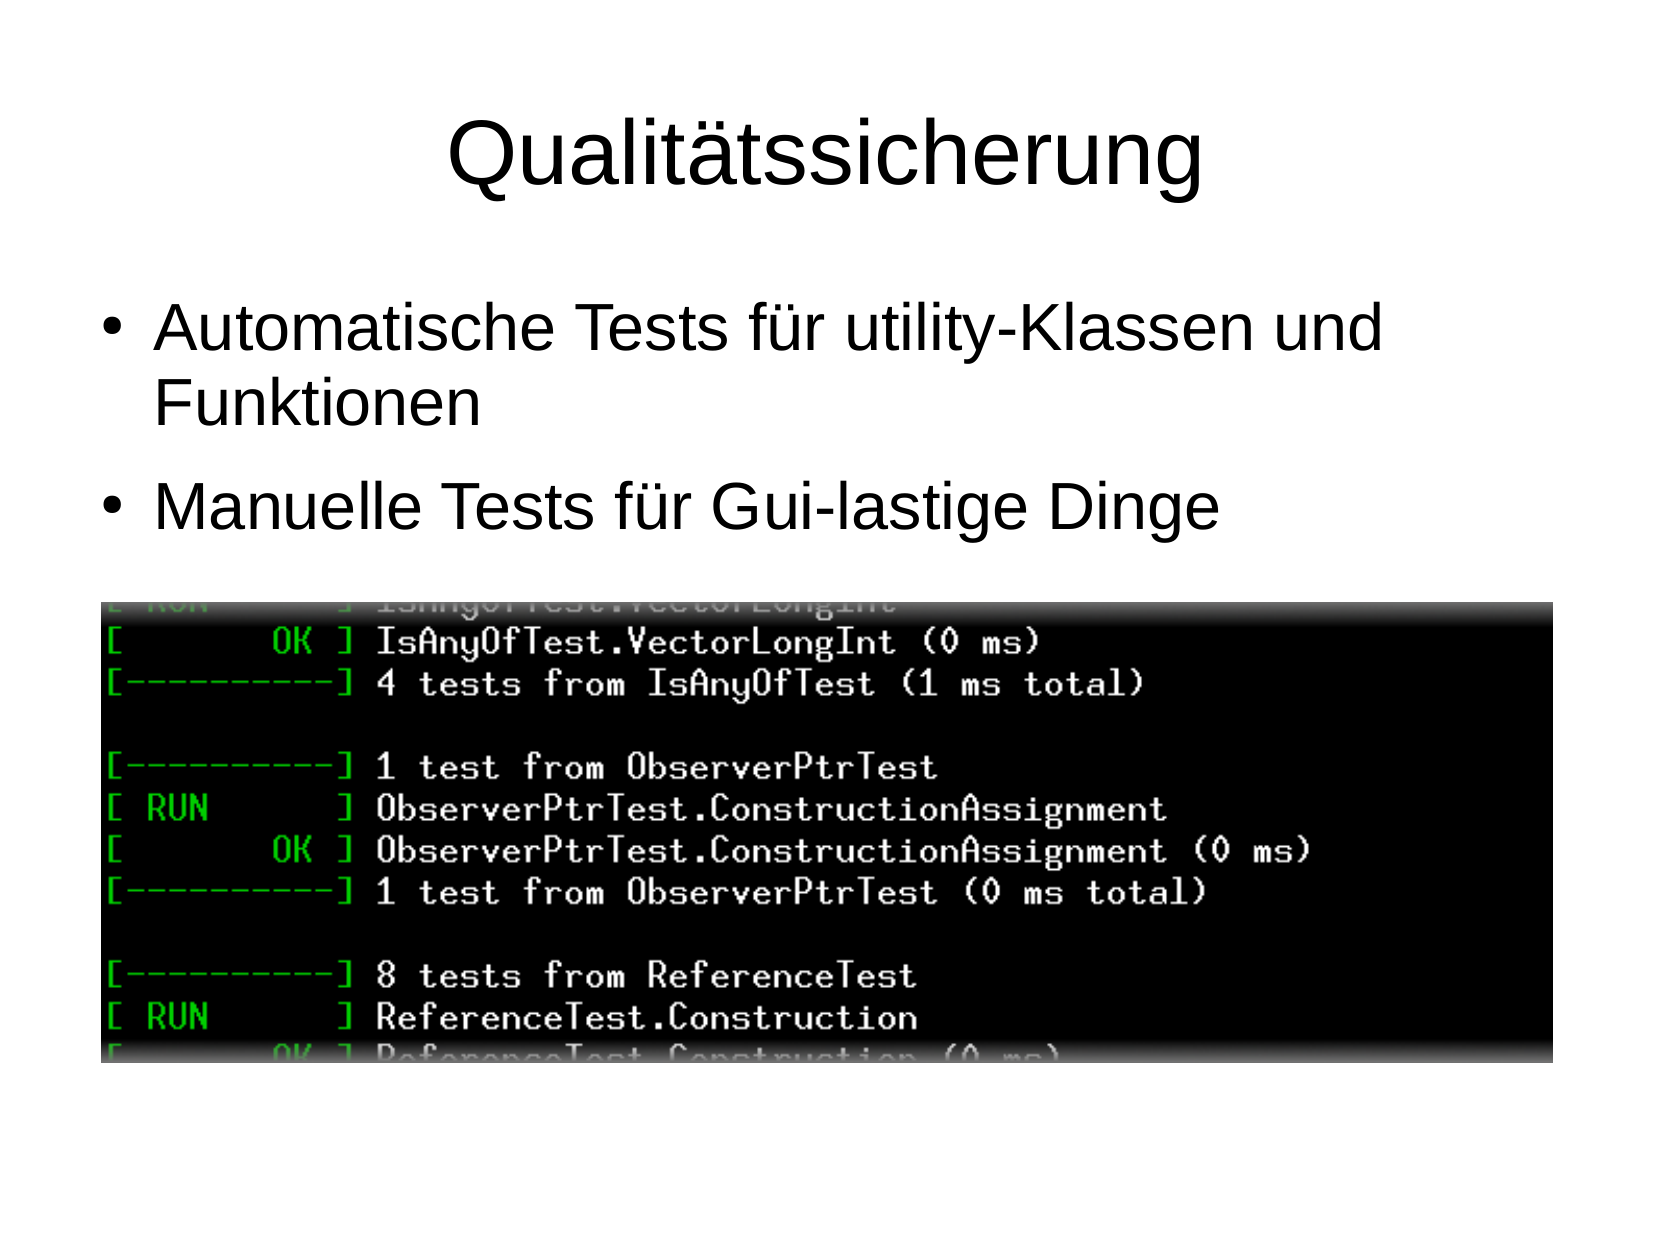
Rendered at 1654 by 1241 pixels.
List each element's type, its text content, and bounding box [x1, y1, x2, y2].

title Qualitätssicherung [82, 49, 1571, 257]
picture [101, 602, 1553, 1063]
list Automatische Tests für utility-Klassen und Funktionen Manuelle Tests für Gui-lastige Dinge [82, 290, 1571, 634]
